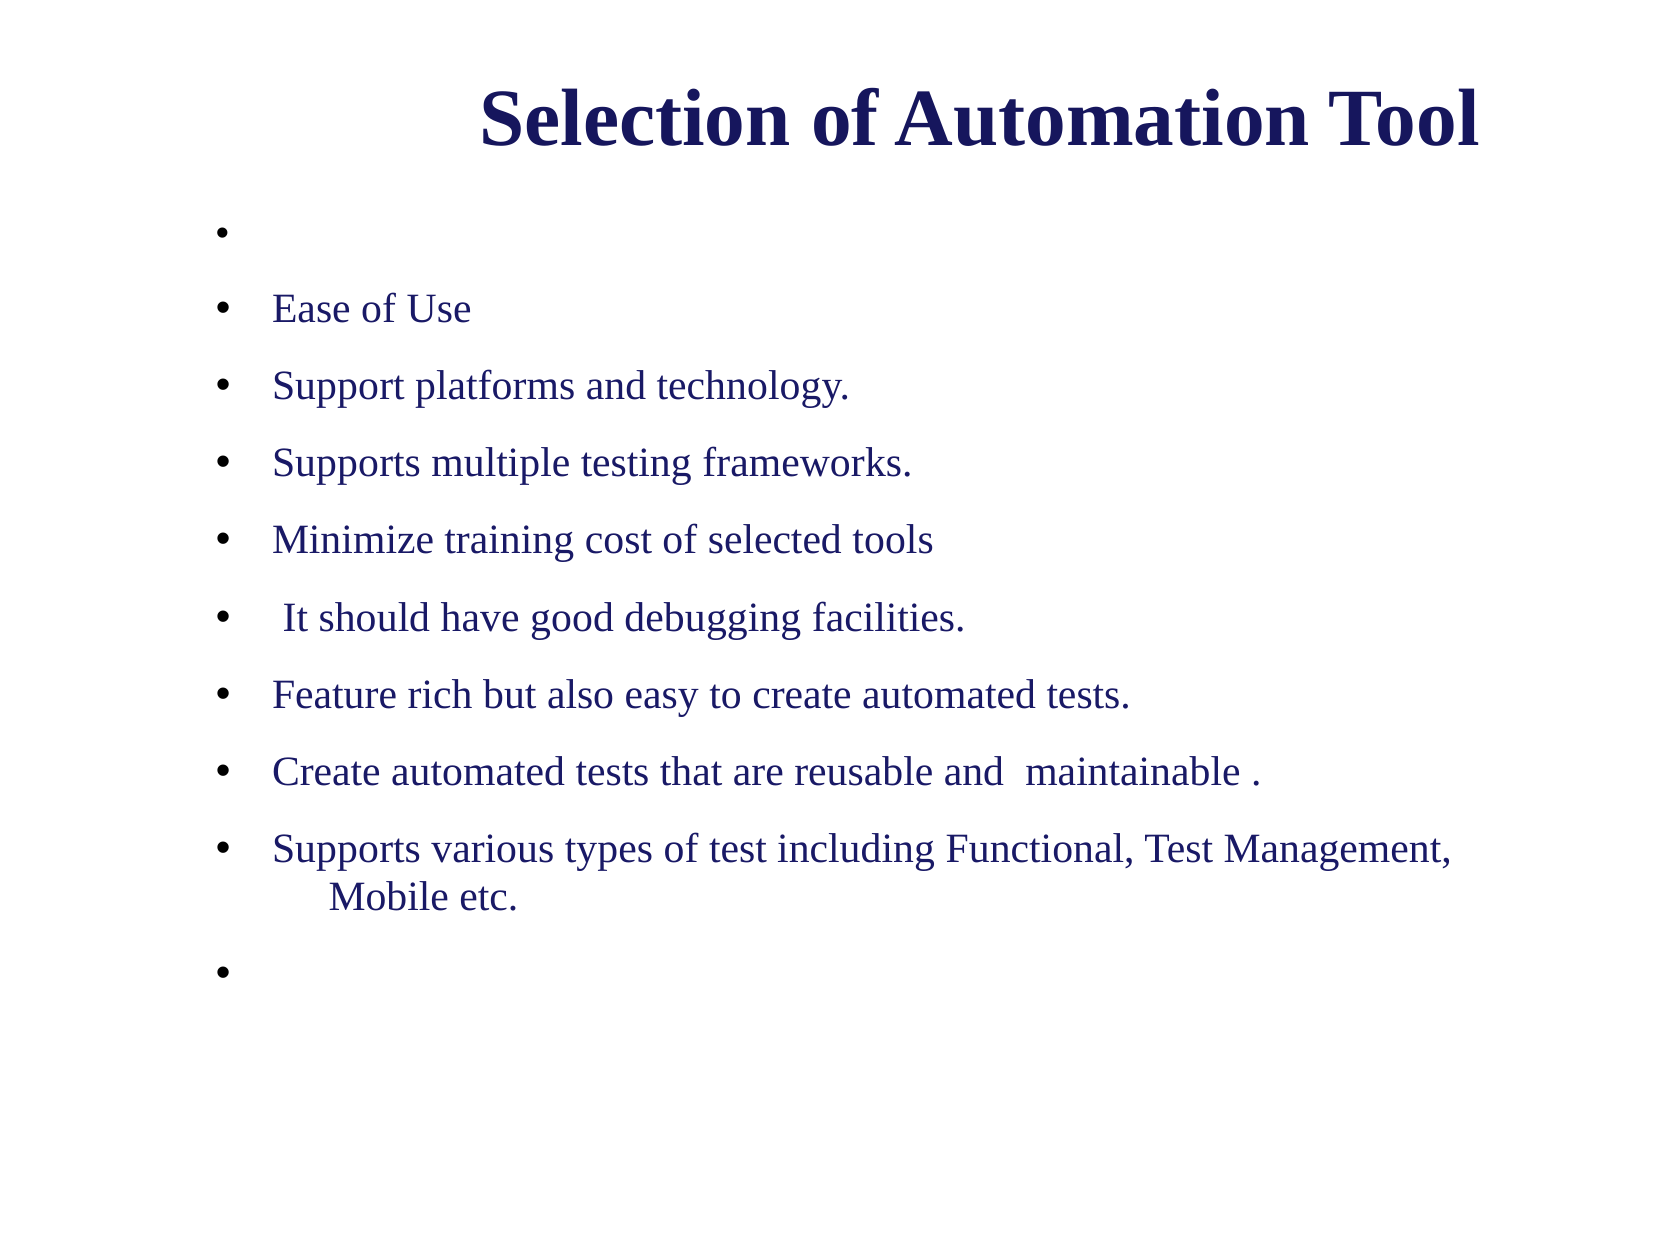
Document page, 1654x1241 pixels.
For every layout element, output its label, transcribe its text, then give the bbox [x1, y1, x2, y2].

text_box Selection of Automation Tool [389, 49, 1571, 183]
text_box Ease of Use Support platforms and technology. Supports multiple testing frameworks. Minimize training cost of selected tools It should have good debugging facilities. Feature rich but also easy to create automated tests. Create automated tests that are reusable and maintainable . Supports various types of test including Functional, Test Management, Mobile etc. [164, 207, 1578, 1071]
